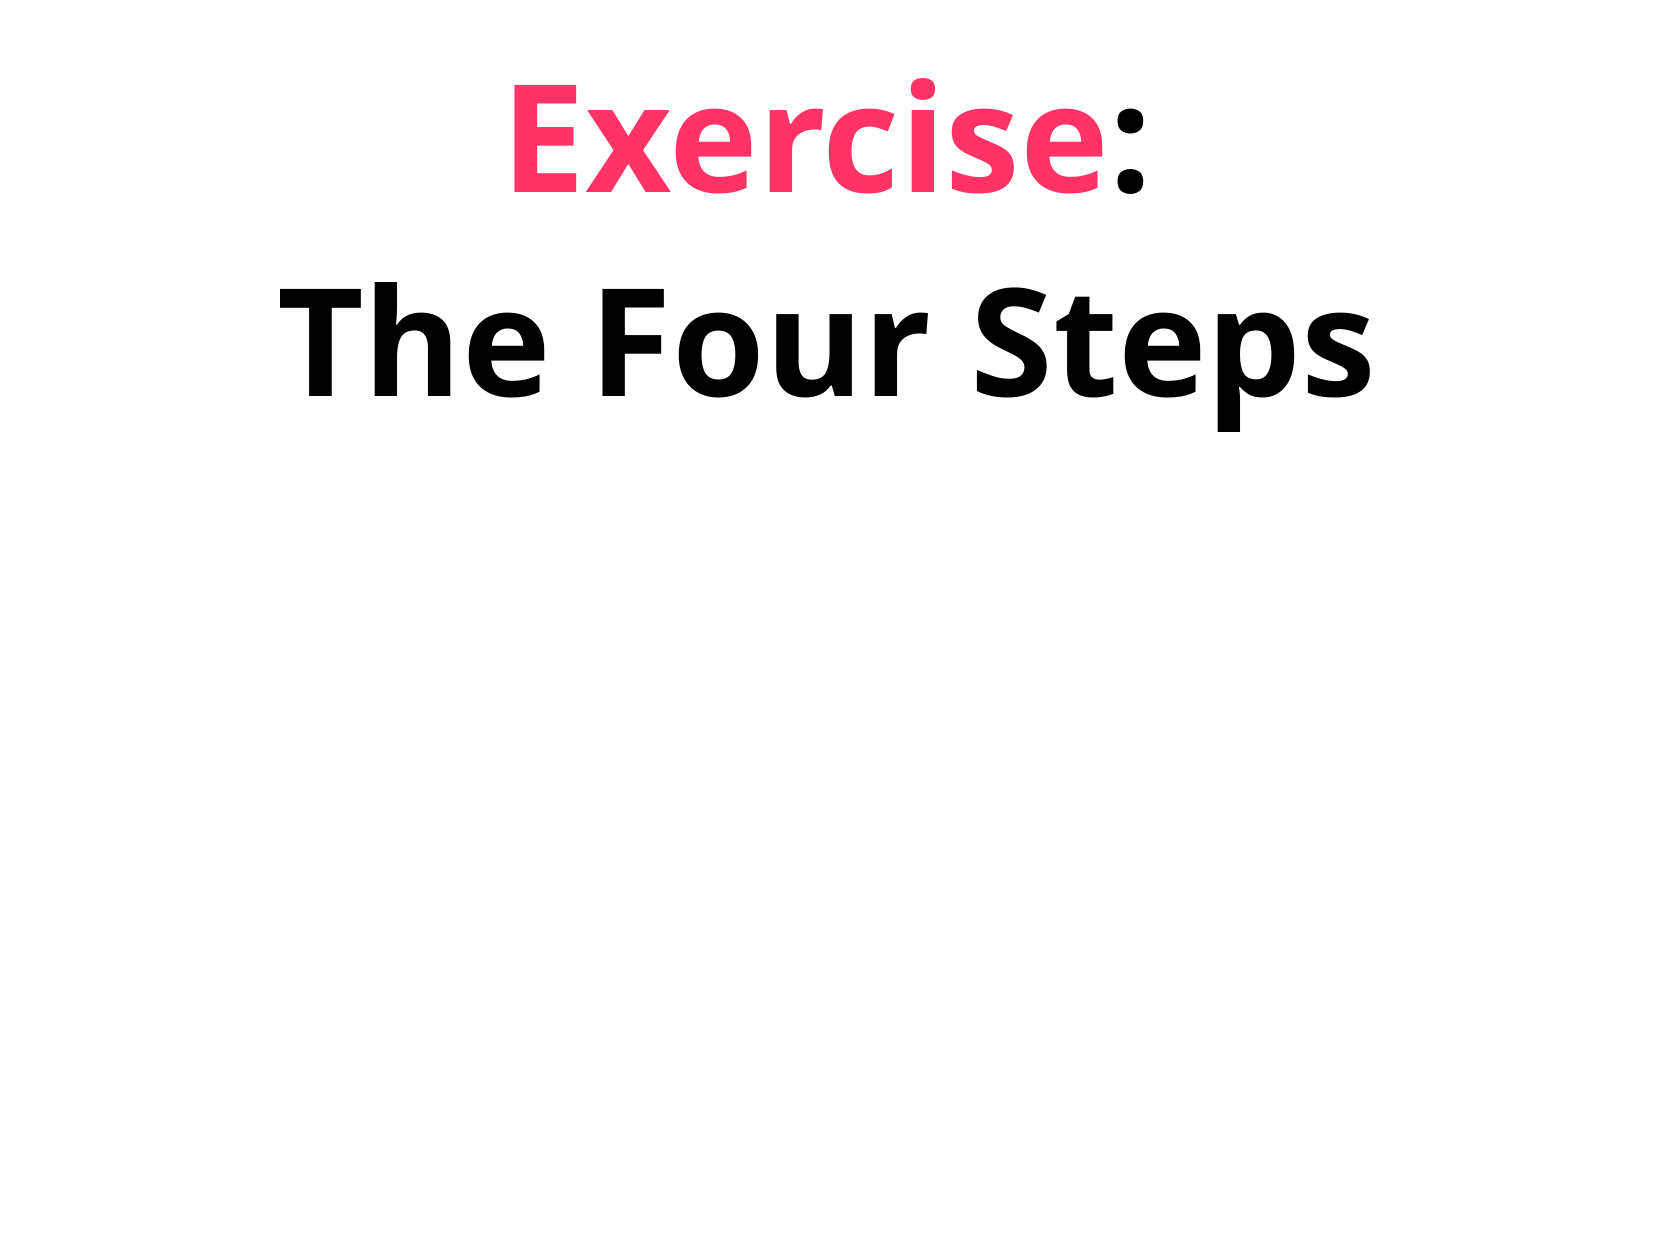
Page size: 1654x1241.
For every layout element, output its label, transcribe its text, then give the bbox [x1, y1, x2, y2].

title Exercise: The Four Steps [59, 57, 1595, 415]
